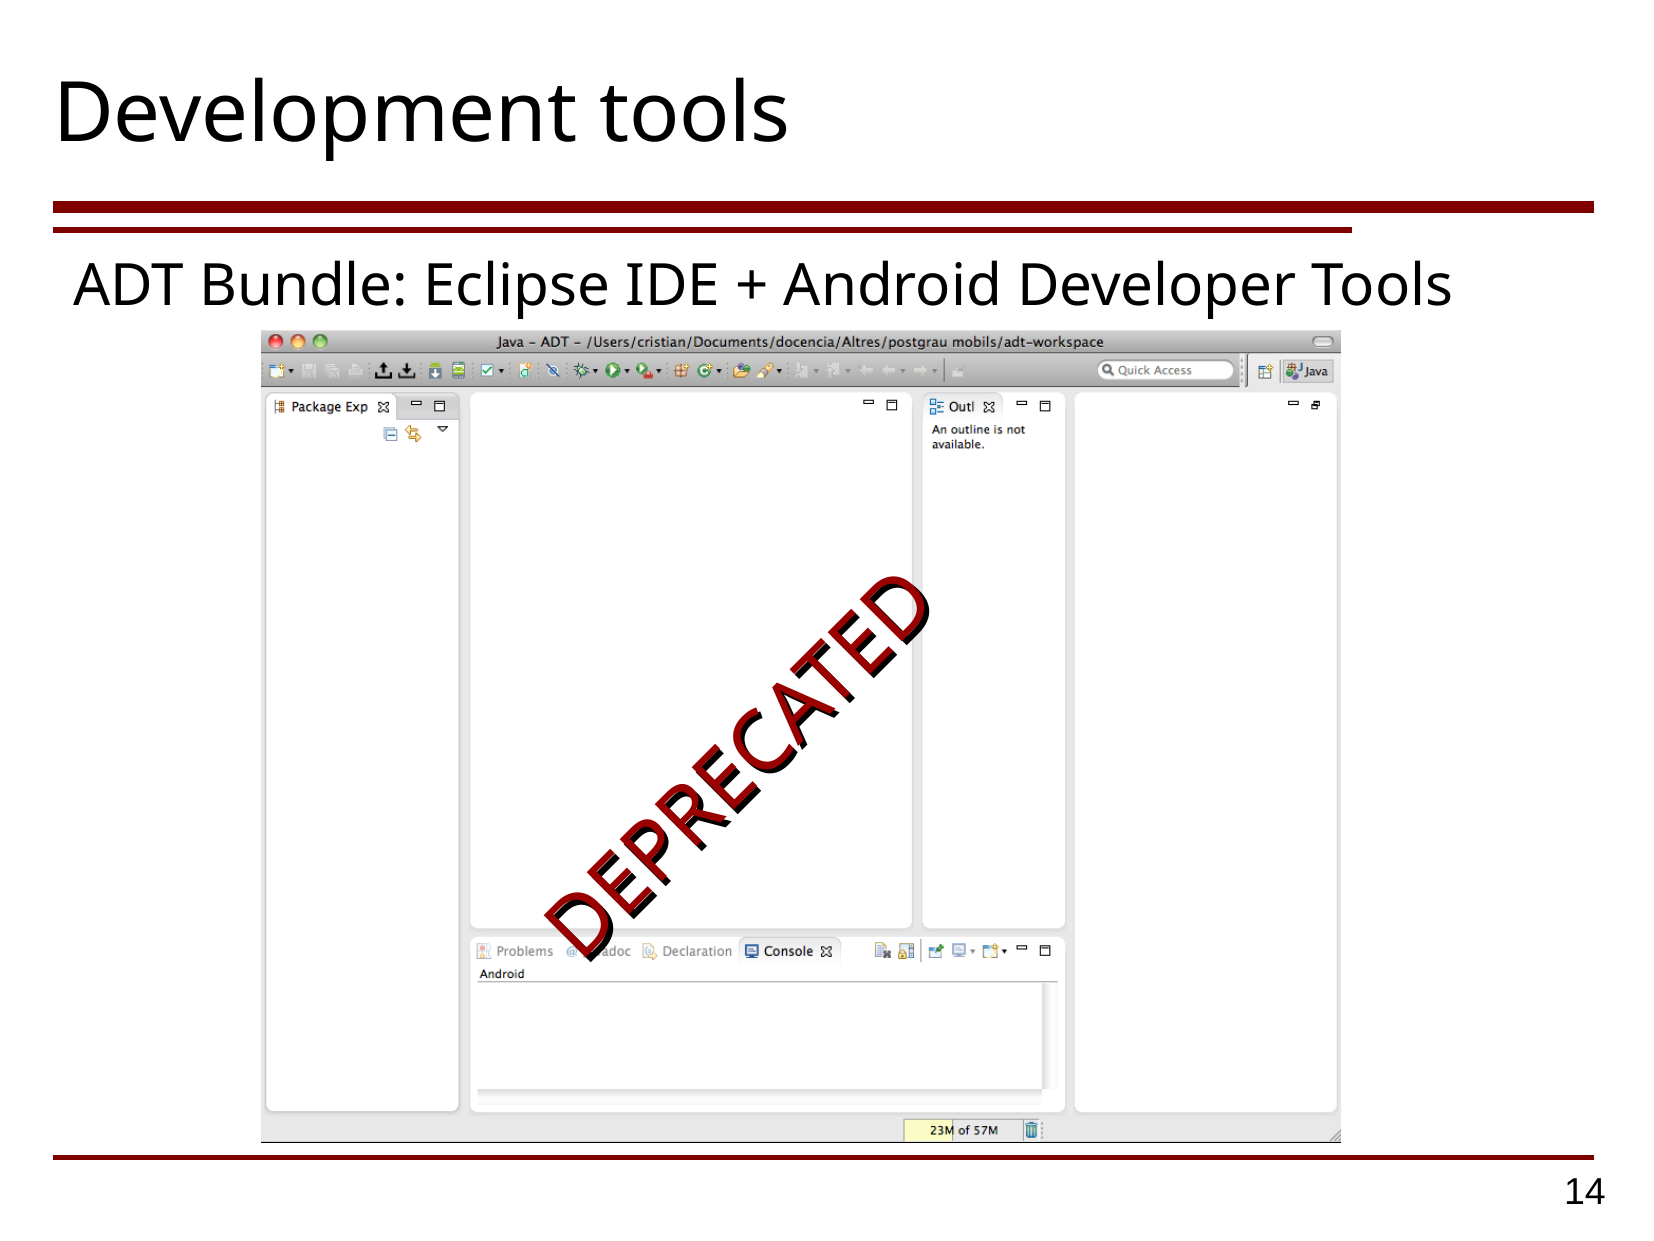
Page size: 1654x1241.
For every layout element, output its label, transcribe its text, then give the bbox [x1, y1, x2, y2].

text_box ADT Bundle: Eclipse IDE + Android Developer Tools [59, 236, 1446, 330]
text_box DEPRECATED [501, 383, 1114, 996]
picture [261, 330, 1341, 1144]
subtitle Development tools [53, 48, 1542, 172]
text_box <number> [35, 1163, 1654, 1221]
